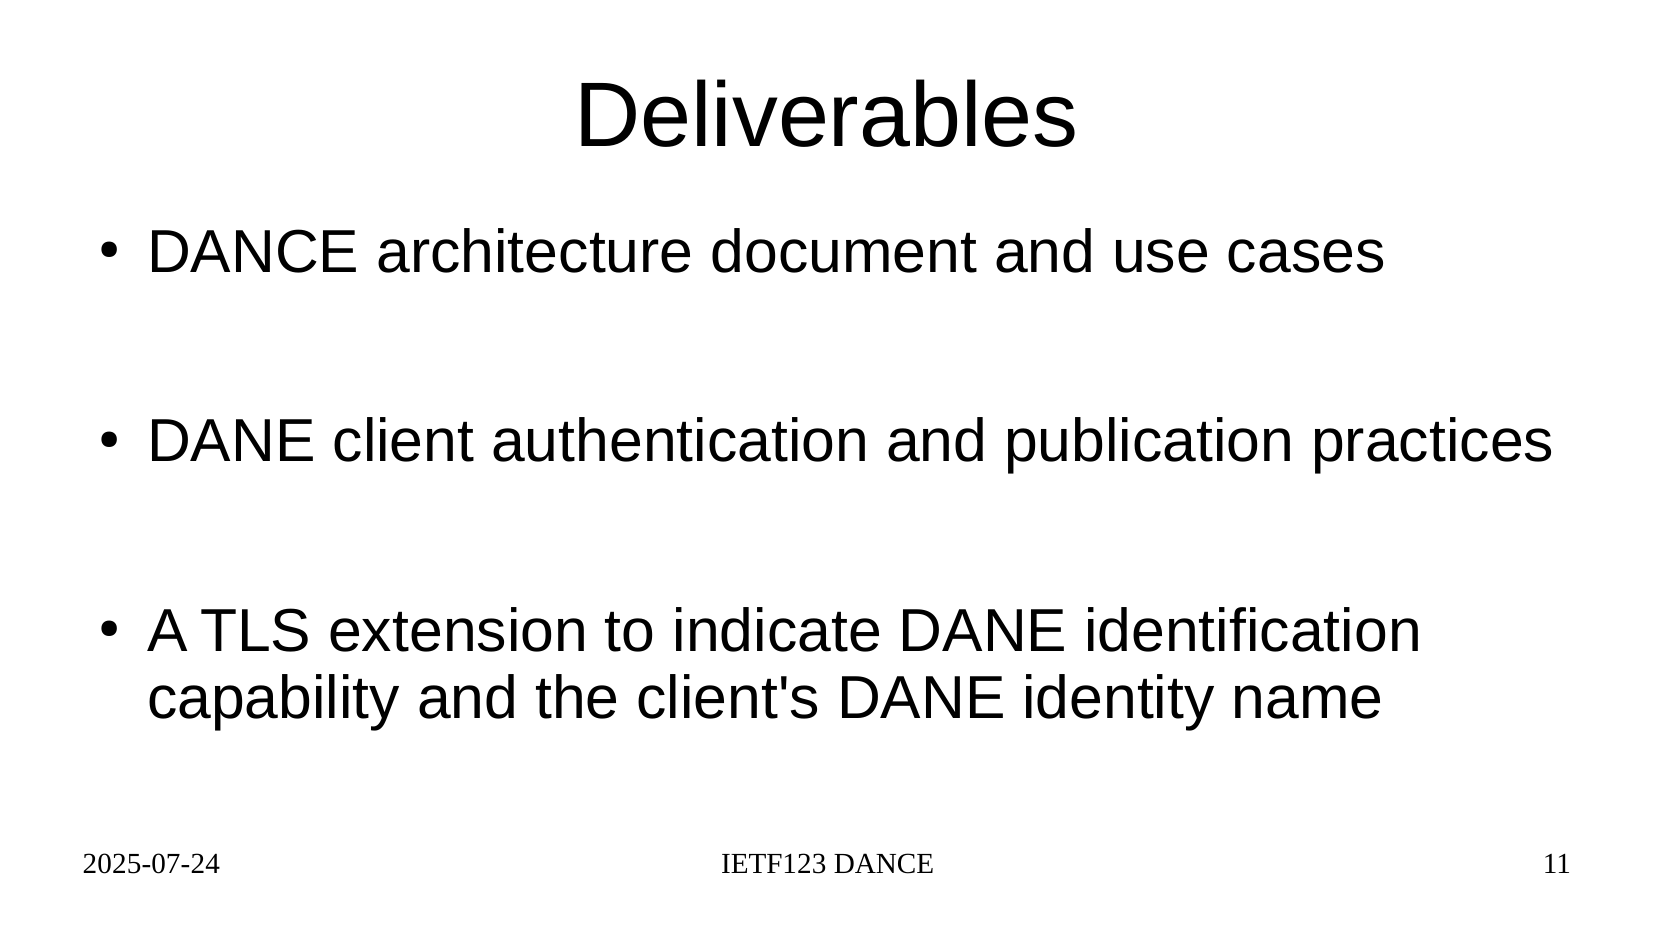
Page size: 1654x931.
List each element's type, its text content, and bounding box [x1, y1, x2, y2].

list DANCE architecture document and use cases DANE client authentication and publication practices A TLS extension to indicate DANE identification capability and the client's DANE identity name [82, 217, 1571, 758]
title Deliverables [82, 37, 1571, 193]
